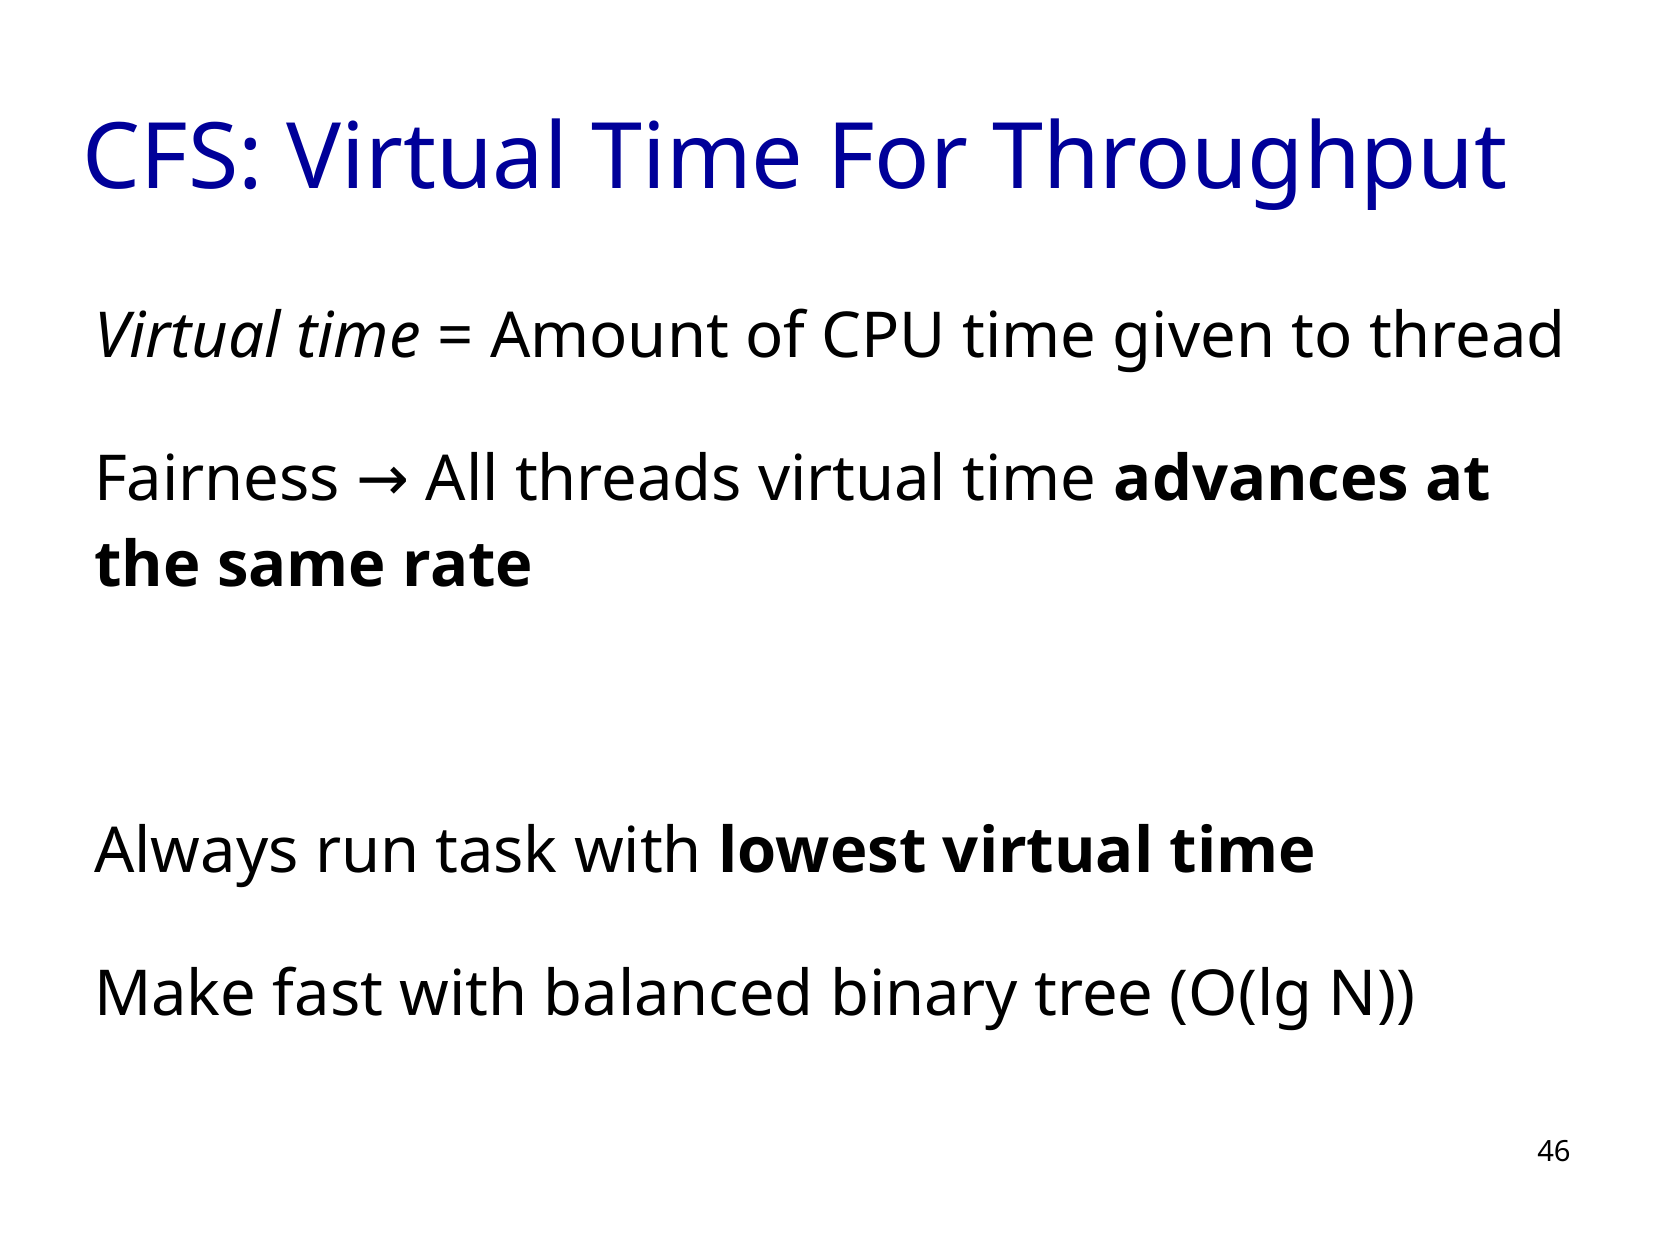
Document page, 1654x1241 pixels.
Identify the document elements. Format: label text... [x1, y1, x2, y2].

title CFS: Virtual Time For Throughput [82, 49, 1571, 257]
list Virtual time = Amount of CPU time given to thread Fairness → All threads virtual time advances at the same rate Always run task with lowest virtual time Make fast with balanced binary tree (O(lg N)) [60, 290, 1571, 1096]
